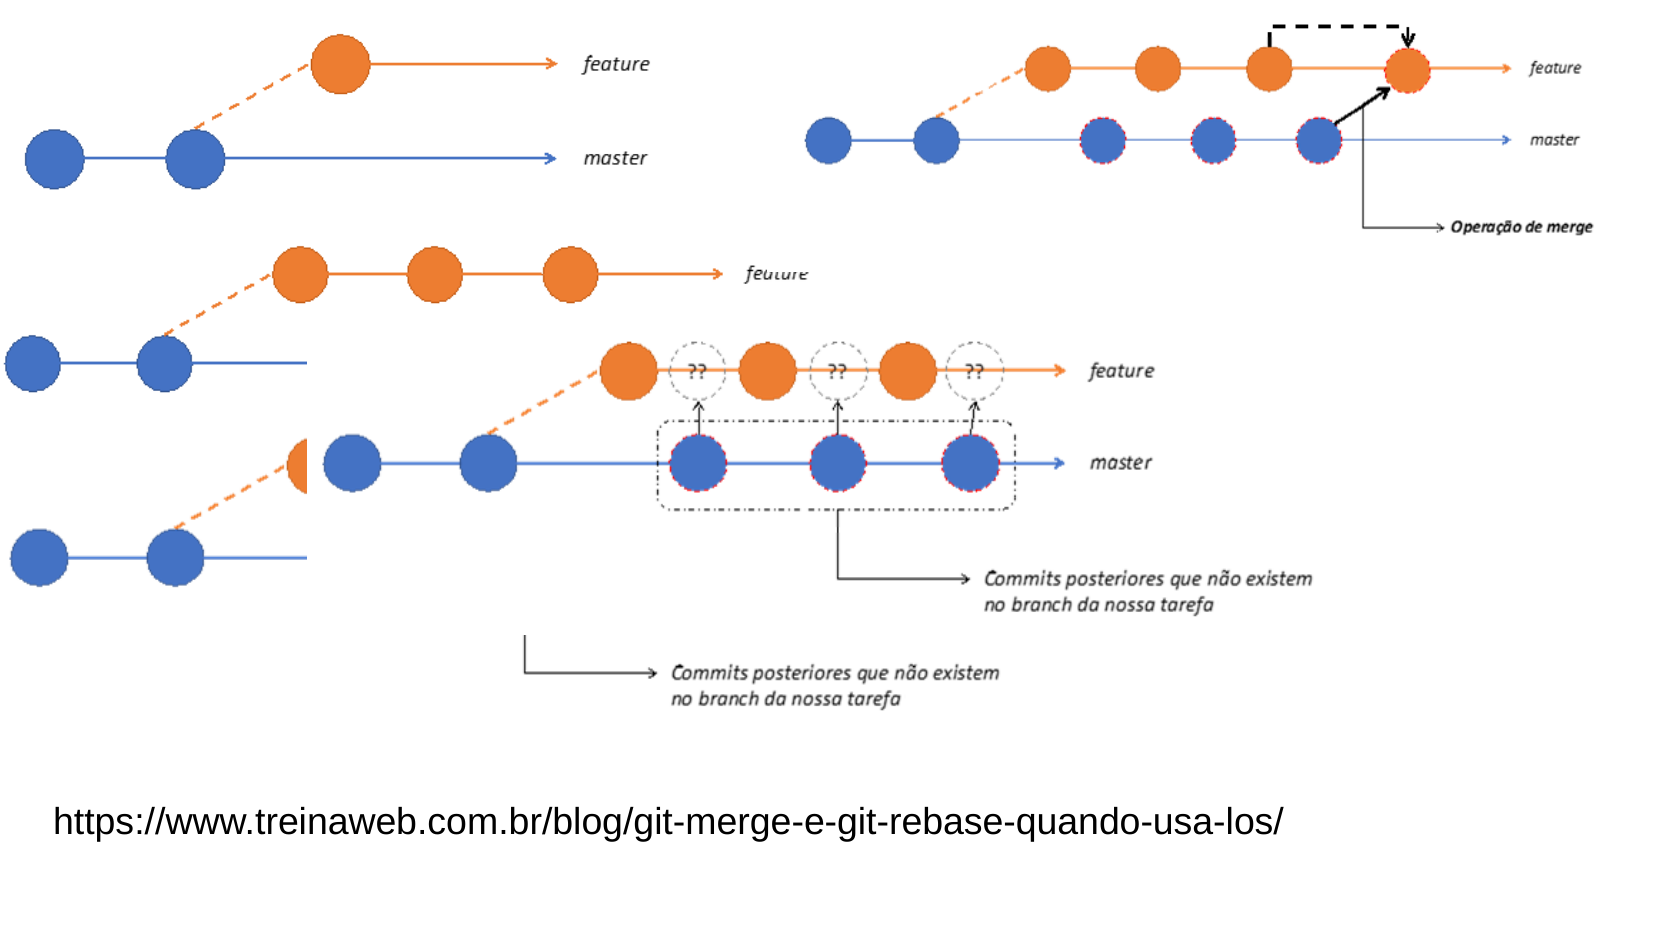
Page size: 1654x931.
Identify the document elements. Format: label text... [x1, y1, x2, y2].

text_box https://www.treinaweb.com.br/blog/git-merge-e-git-rebase-quando-usa-los/ [38, 793, 1300, 851]
picture [0, 0, 1654, 729]
